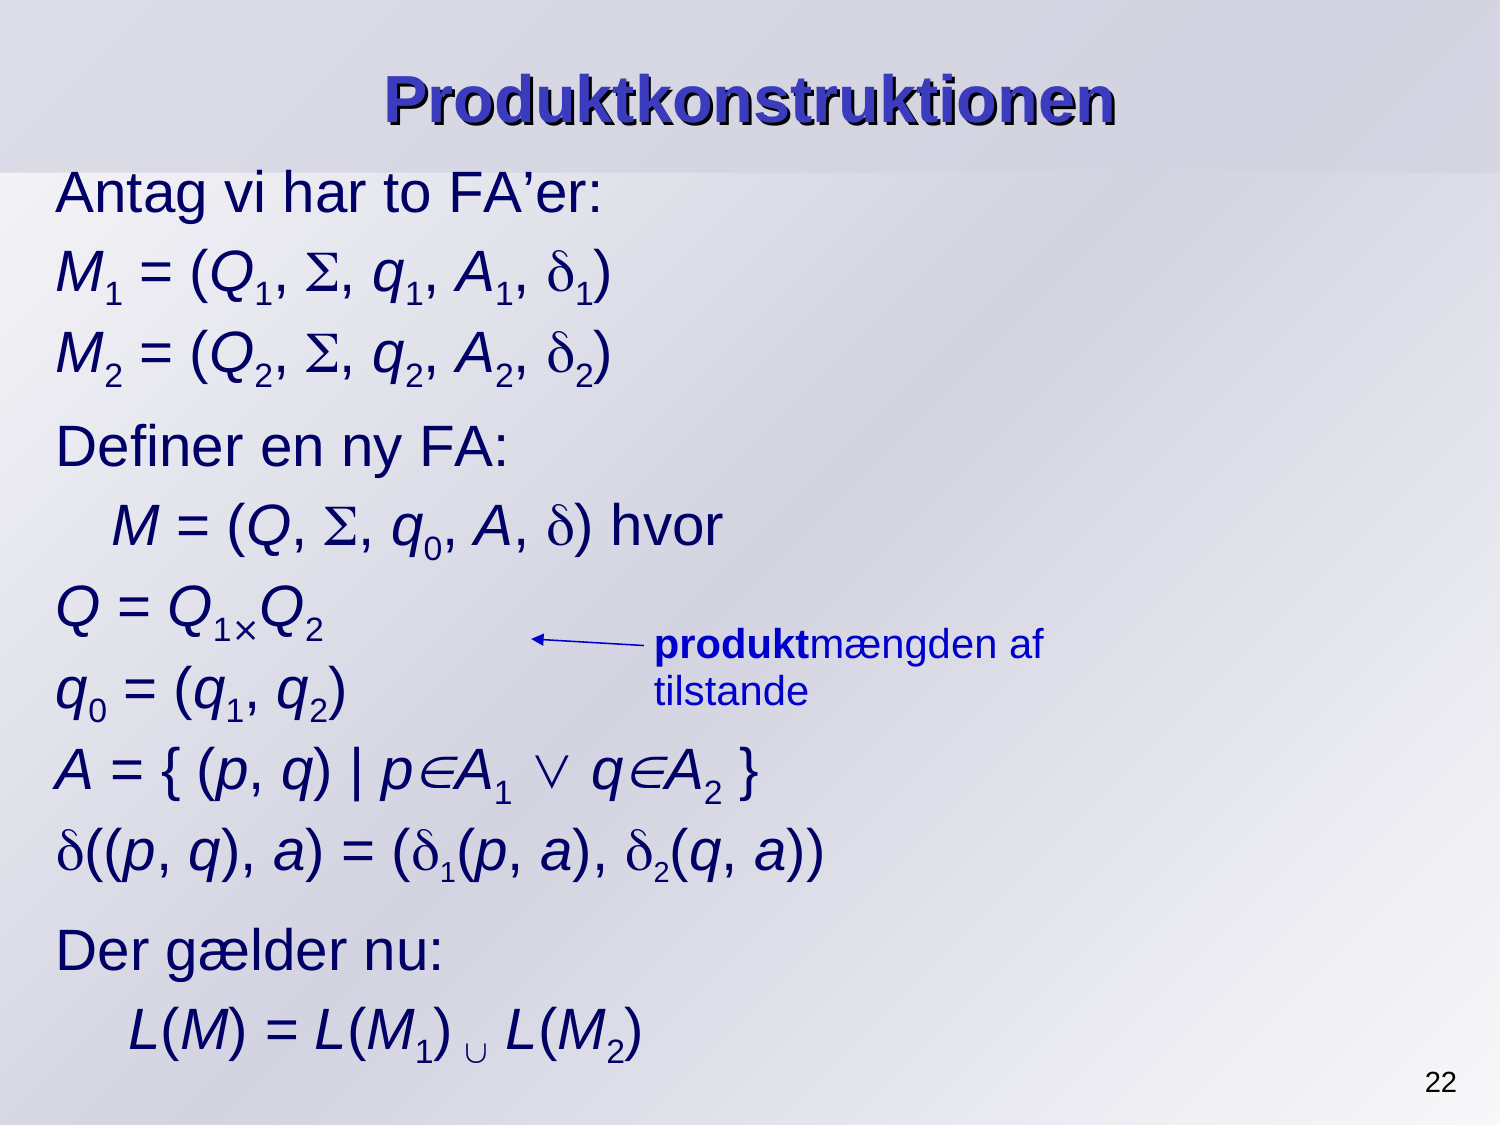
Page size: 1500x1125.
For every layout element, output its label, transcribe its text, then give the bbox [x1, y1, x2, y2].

list Antag vi har to FA’er: M1 = (Q1, Σ, q1, A1, δ1) M2 = (Q2, Σ, q2, A2, δ2) Definer en ny FA: M = (Q, Σ, q0, A, δ) hvor Q = Q1⨯Q2 q0 = (q1, q2) A = { (p, q) | p∈A1 ∨ q∈A2 } δ((p, q), a) = (δ1(p, a), δ2(q, a)) Der gælder nu: L(M) = L(M1) ∪ L(M2) [41, 157, 1425, 1125]
title Produktkonstruktionen [75, 24, 1426, 173]
text_box produktmængden af tilstande [639, 613, 1226, 722]
